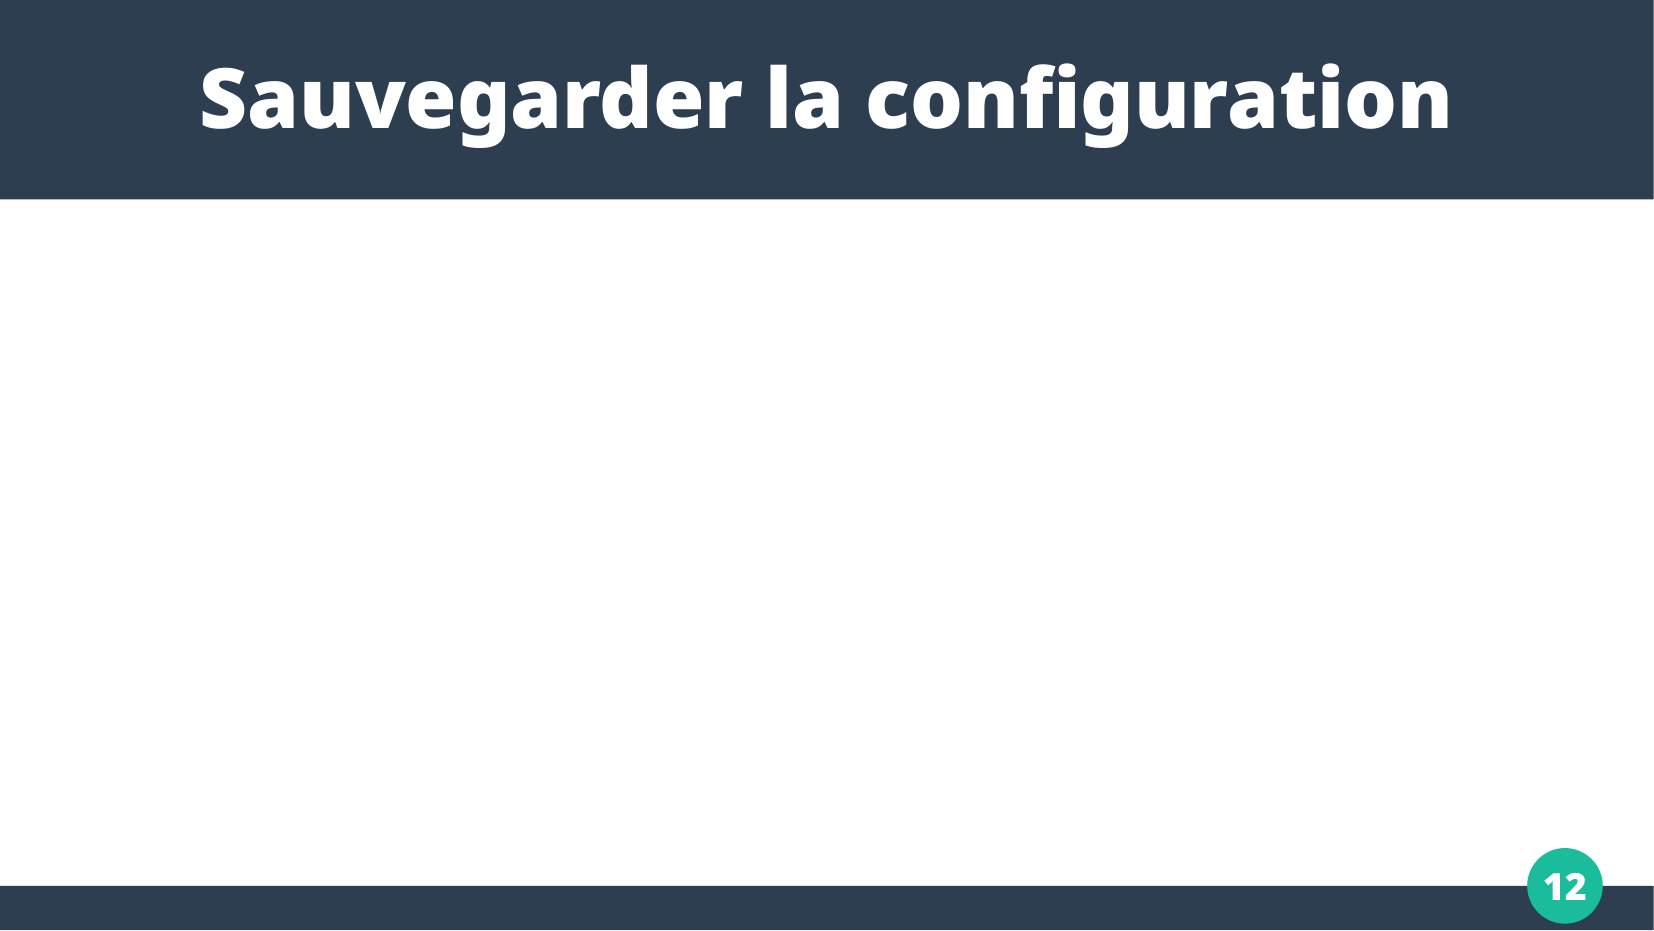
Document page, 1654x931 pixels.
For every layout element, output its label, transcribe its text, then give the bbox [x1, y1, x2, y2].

title Sauvegarder la configuration [59, 37, 1595, 156]
